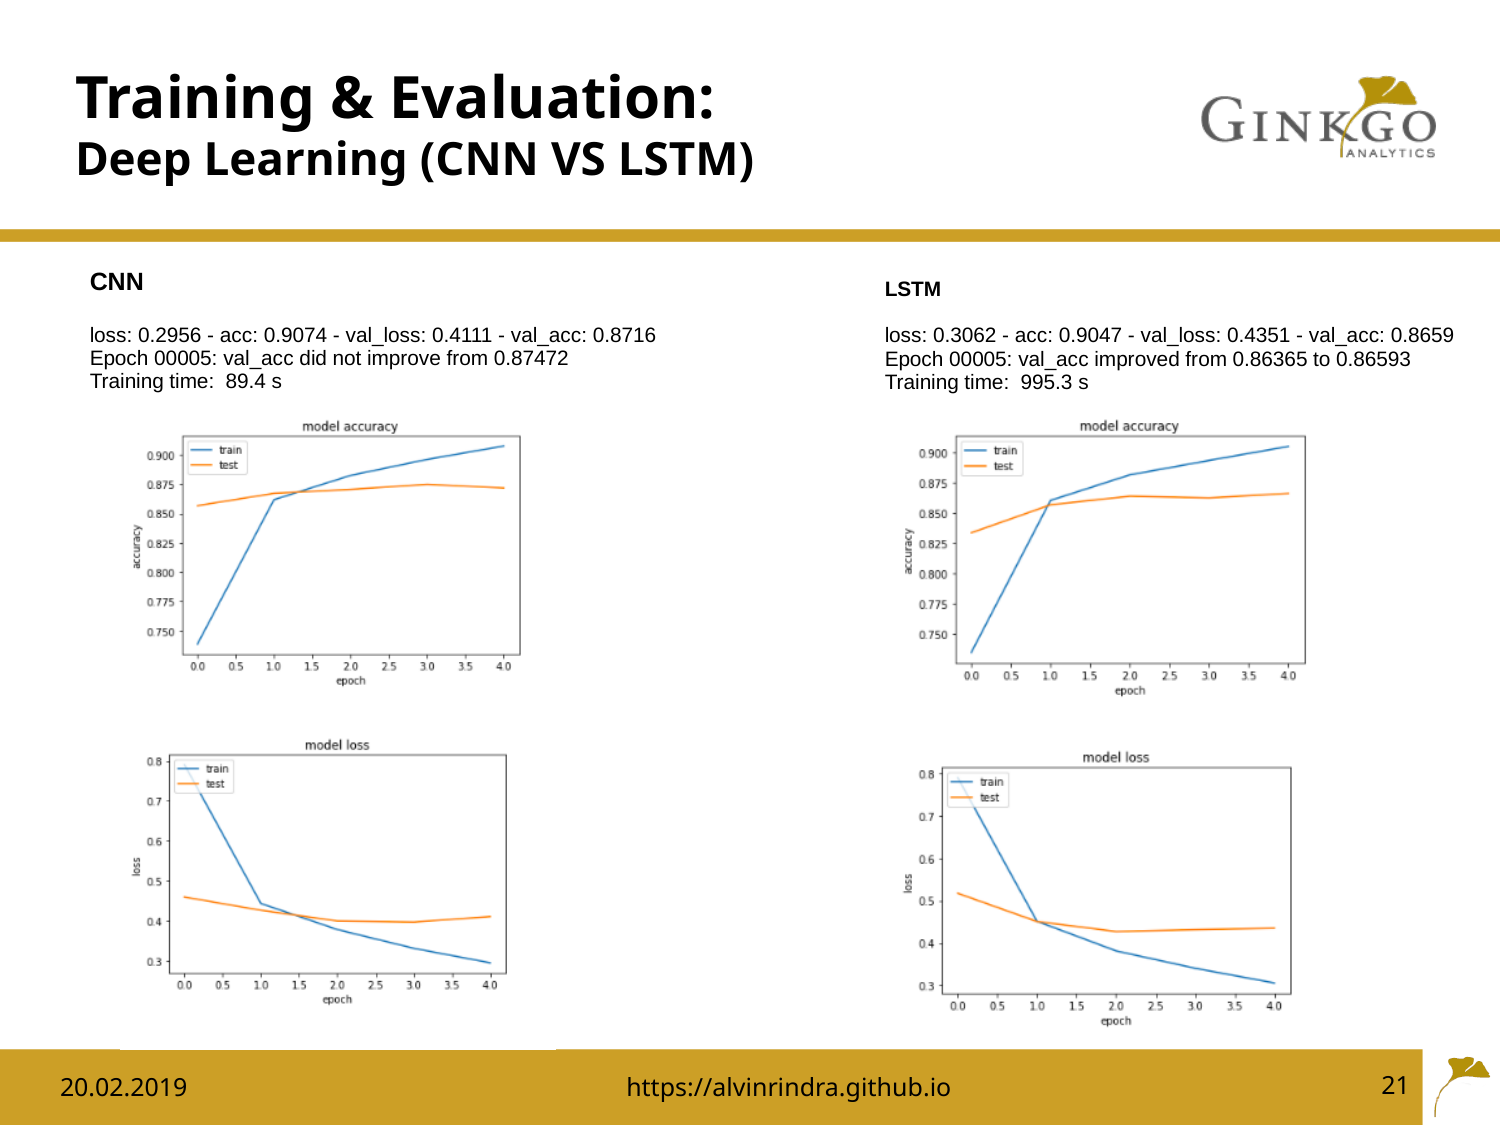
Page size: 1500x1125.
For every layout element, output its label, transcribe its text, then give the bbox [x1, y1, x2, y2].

picture [0, 0, 1500, 1125]
text_box CNN loss: 0.2956 - acc: 0.9074 - val_loss: 0.4111 - val_acc: 0.8716 Epoch 00005: val_acc did not improve from 0.87472 Training time: 89.4 s [75, 260, 856, 571]
list [60, 289, 1425, 1081]
text_box <number> [1196, 1056, 1425, 1117]
picture [120, 571, 556, 1051]
text_box 20.02.2019 [60, 1056, 266, 1117]
picture [895, 409, 1336, 1046]
text_box https://alvinrindra.github.io [266, 1056, 993, 1117]
text_box LSTM loss: 0.3062 - acc: 0.9047 - val_loss: 0.4351 - val_acc: 0.8659 Epoch 00005: val_acc improved from 0.86365 to 0.86593 Training time: 995.3 s [870, 270, 1500, 403]
list Training & Evaluation: Deep Learning (CNN VS LSTM) [75, 60, 1069, 244]
